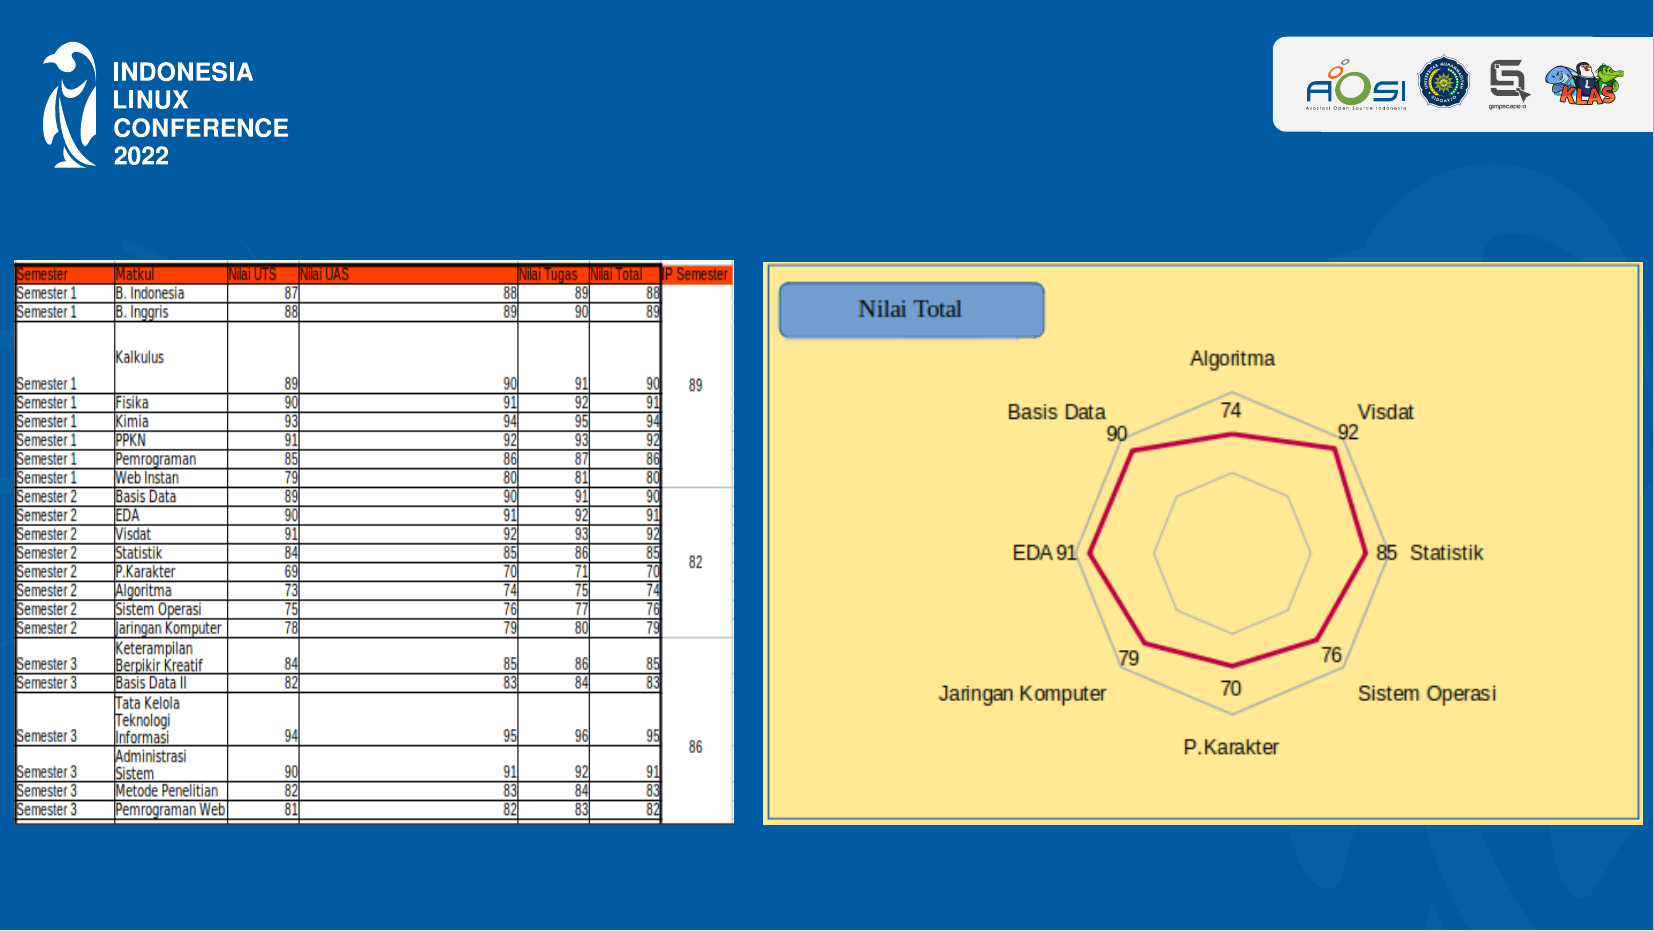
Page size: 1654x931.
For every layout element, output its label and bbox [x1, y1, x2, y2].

picture [14, 260, 734, 826]
picture [1545, 62, 1624, 105]
picture [763, 262, 1643, 826]
picture [1417, 54, 1471, 108]
